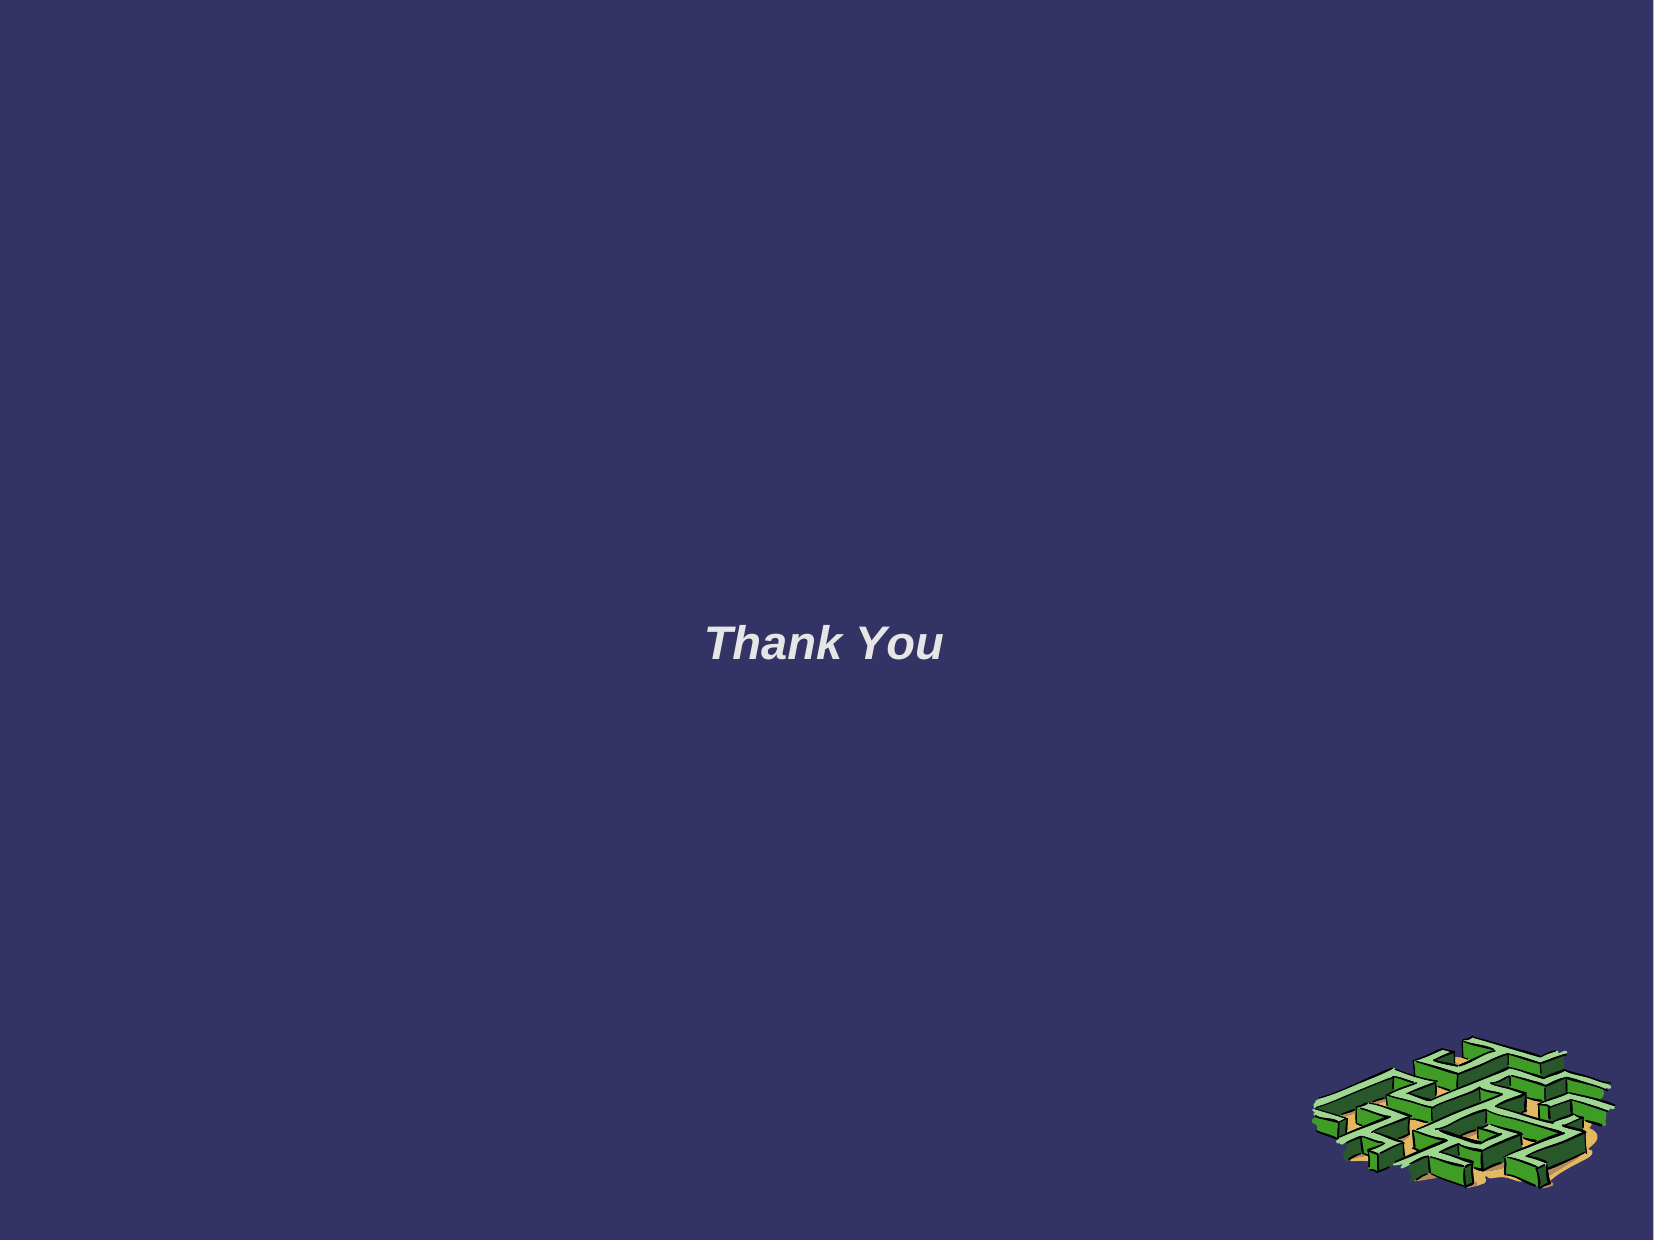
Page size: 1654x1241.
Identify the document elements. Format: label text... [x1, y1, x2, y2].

title Thank You [117, 540, 1531, 748]
